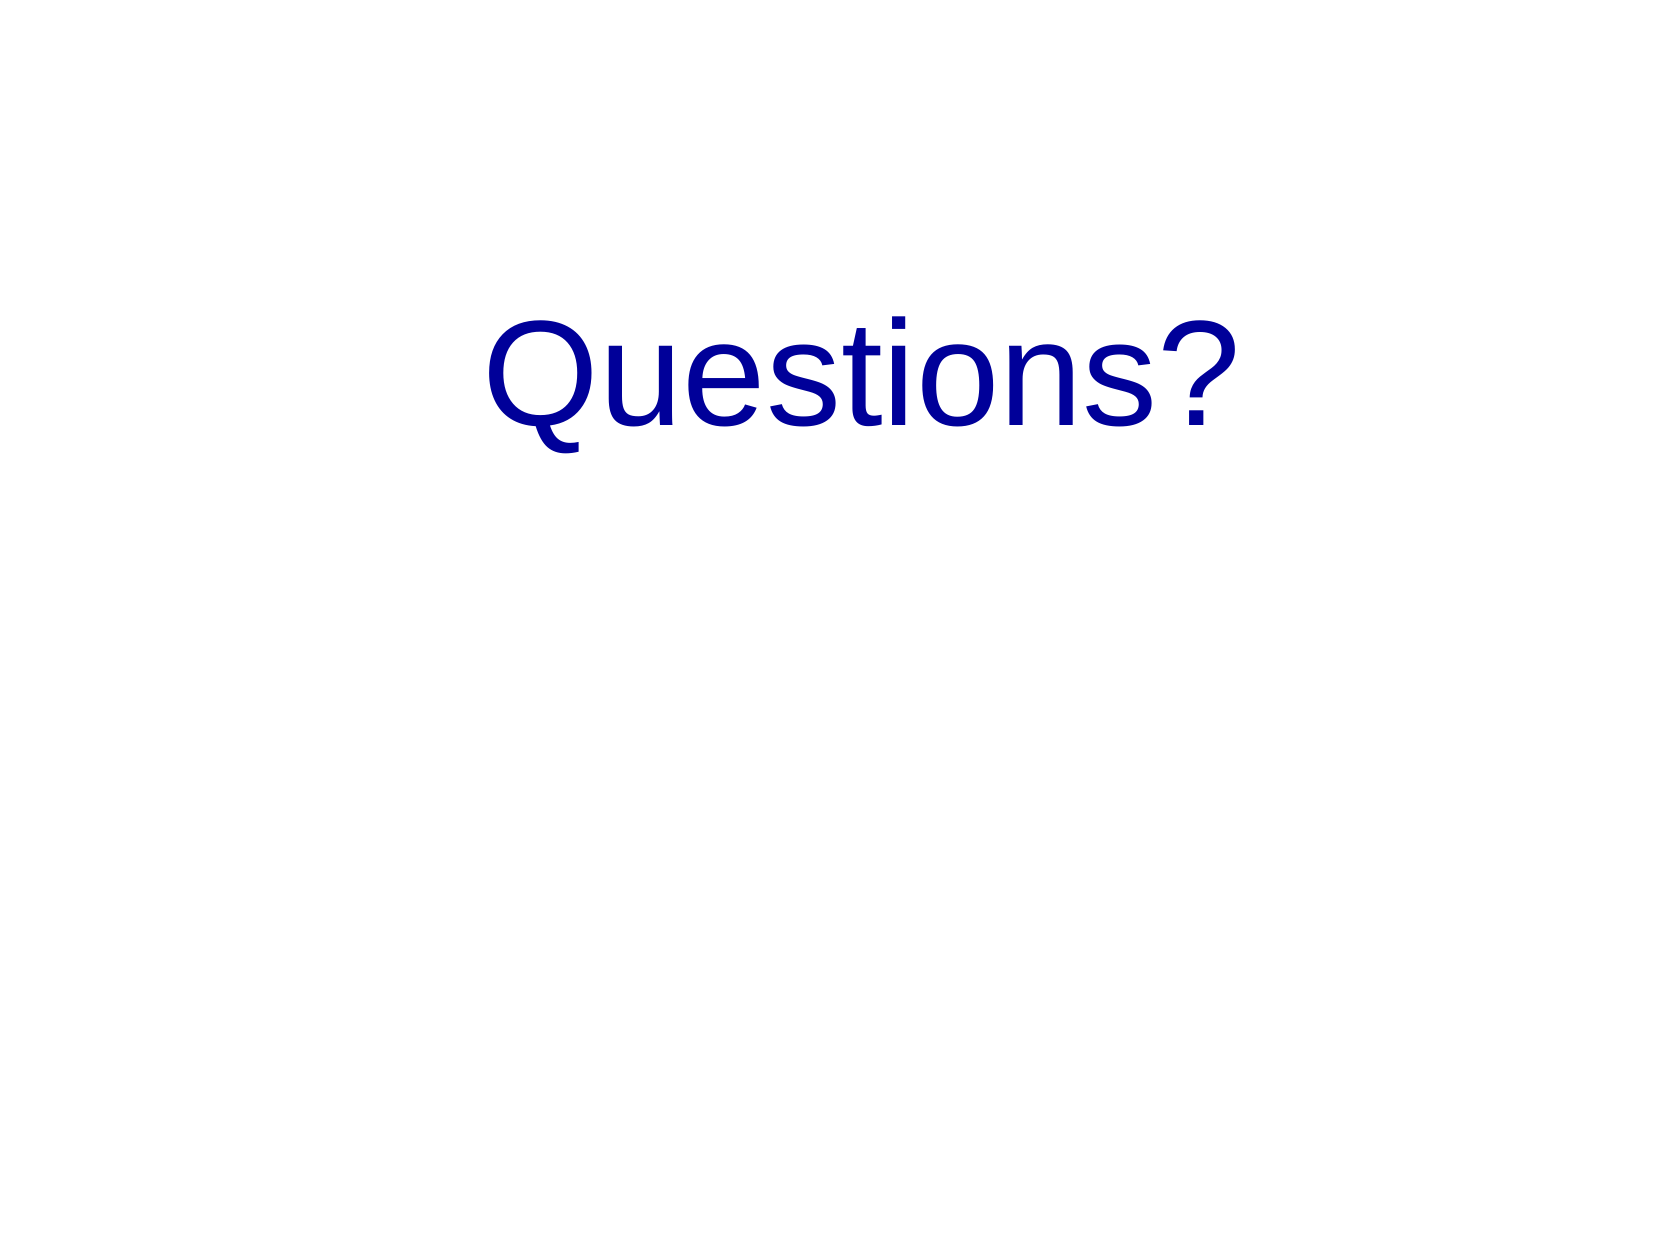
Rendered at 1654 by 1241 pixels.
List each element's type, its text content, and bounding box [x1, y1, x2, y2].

list Questions? [82, 290, 1571, 1010]
